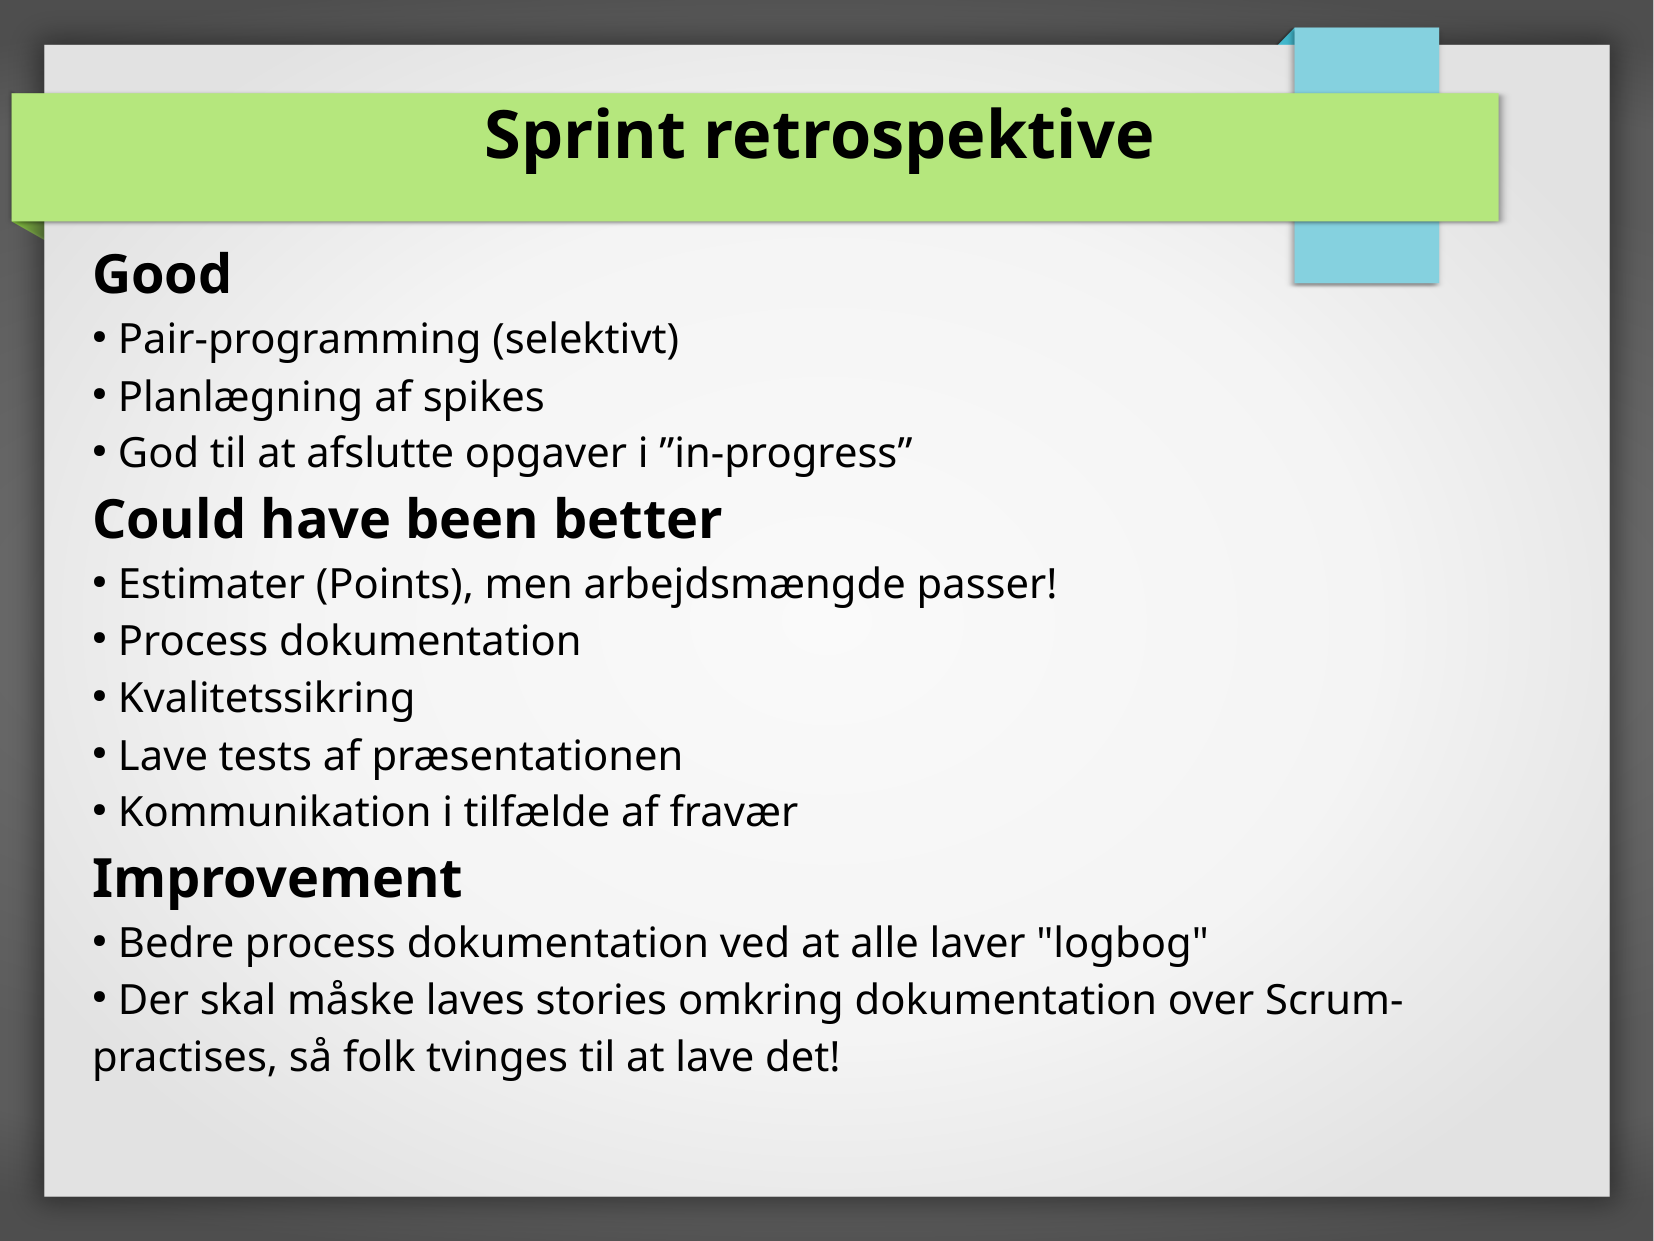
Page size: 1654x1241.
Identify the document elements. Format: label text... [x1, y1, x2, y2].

subtitle Sprint retrospektive Good Pair-programming (selektivt) Planlægning af spikes God til at afslutte opgaver i ”in-progress” Could have been better Estimater (Points), men arbejdsmængde passer! Process dokumentation Kvalitetssikring Lave tests af præsentationen Kommunikation i tilfælde af fravær Improvement Bedre process dokumentation ved at alle laver "logbog" Der skal måske laves stories omkring dokumentation over Scrum- practises, så folk tvinges til at lave det! [92, 49, 1548, 1123]
picture [0, 0, 1654, 1241]
